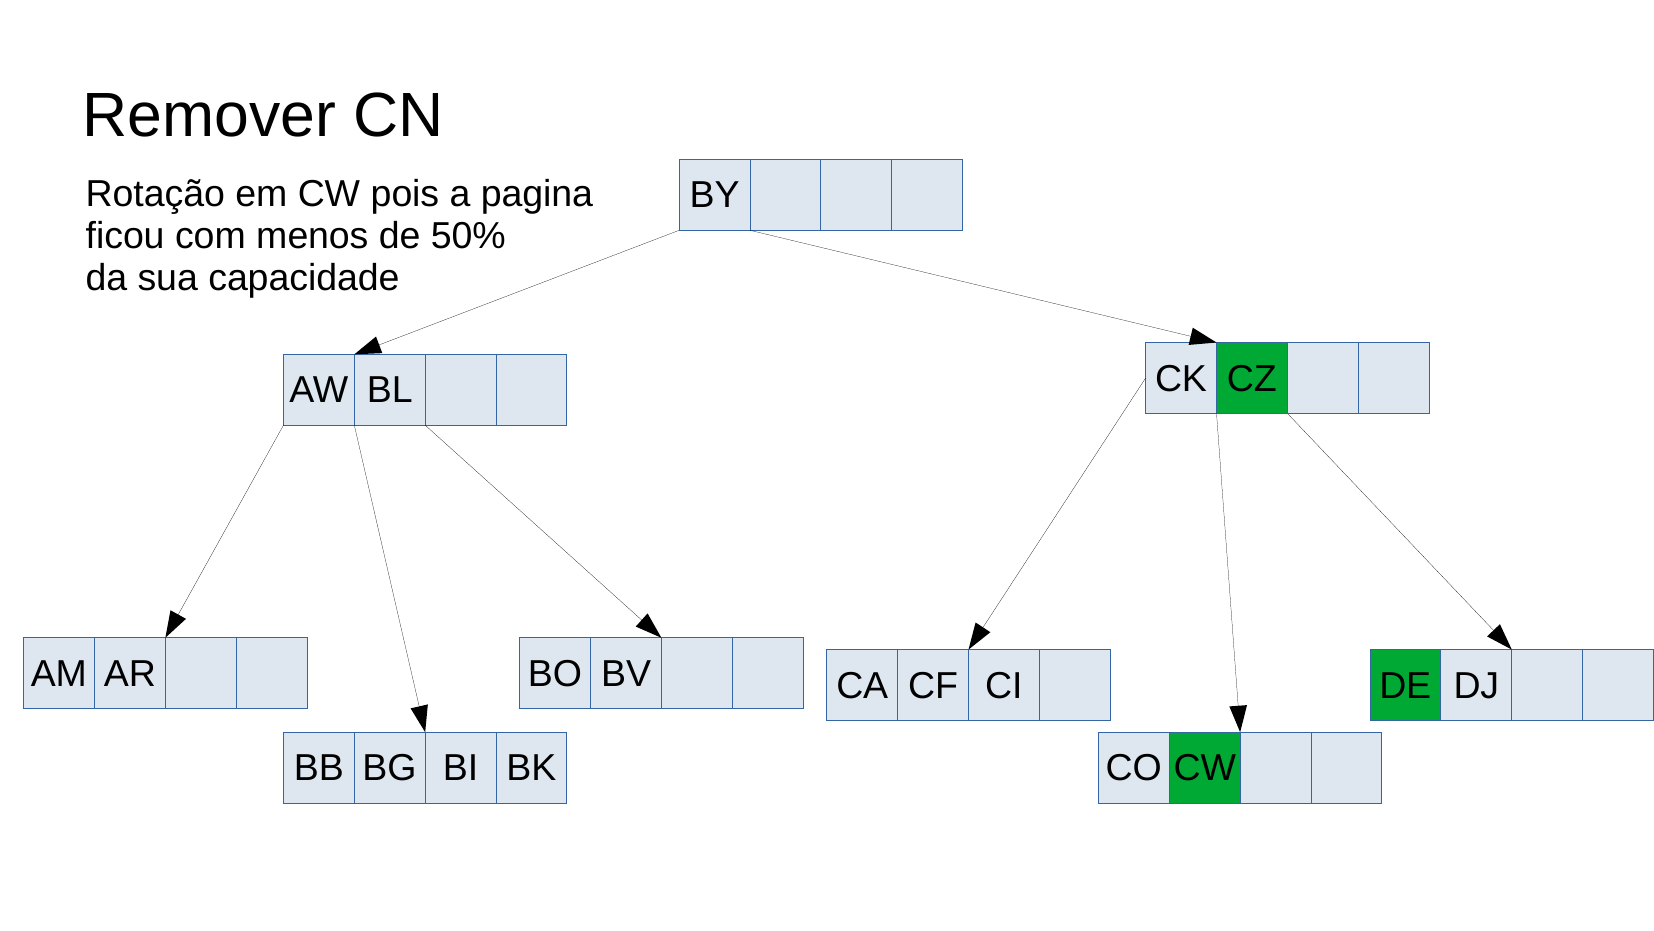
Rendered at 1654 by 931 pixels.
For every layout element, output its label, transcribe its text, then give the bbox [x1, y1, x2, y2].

text_box BG [354, 732, 425, 804]
text_box CZ [1216, 342, 1287, 414]
text_box BL [354, 354, 425, 426]
text_box [1039, 649, 1111, 721]
text_box AW [283, 354, 354, 426]
text_box CK [1145, 342, 1216, 414]
text_box DE [1370, 649, 1440, 721]
text_box [1287, 342, 1430, 414]
text_box [661, 637, 804, 709]
text_box AM [23, 637, 94, 709]
text_box [425, 354, 567, 426]
text_box CO [1098, 732, 1169, 804]
text_box BO [519, 637, 590, 709]
text_box CW [1169, 732, 1240, 804]
text_box BK [496, 732, 567, 804]
text_box BV [590, 637, 661, 709]
text_box AR [94, 637, 165, 709]
text_box [165, 637, 308, 709]
text_box DJ [1440, 649, 1511, 721]
text_box CA [826, 649, 897, 721]
text_box [750, 159, 963, 231]
text_box Rotação em CW pois a pagina ficou com menos de 50% da sua capacidade [70, 165, 609, 307]
text_box CF [897, 649, 968, 721]
text_box BY [679, 159, 750, 231]
text_box CI [968, 649, 1039, 721]
text_box BI [425, 732, 496, 804]
title Remover CN [82, 37, 1571, 193]
text_box [1240, 732, 1382, 804]
text_box [1511, 649, 1654, 721]
text_box BB [283, 732, 354, 804]
